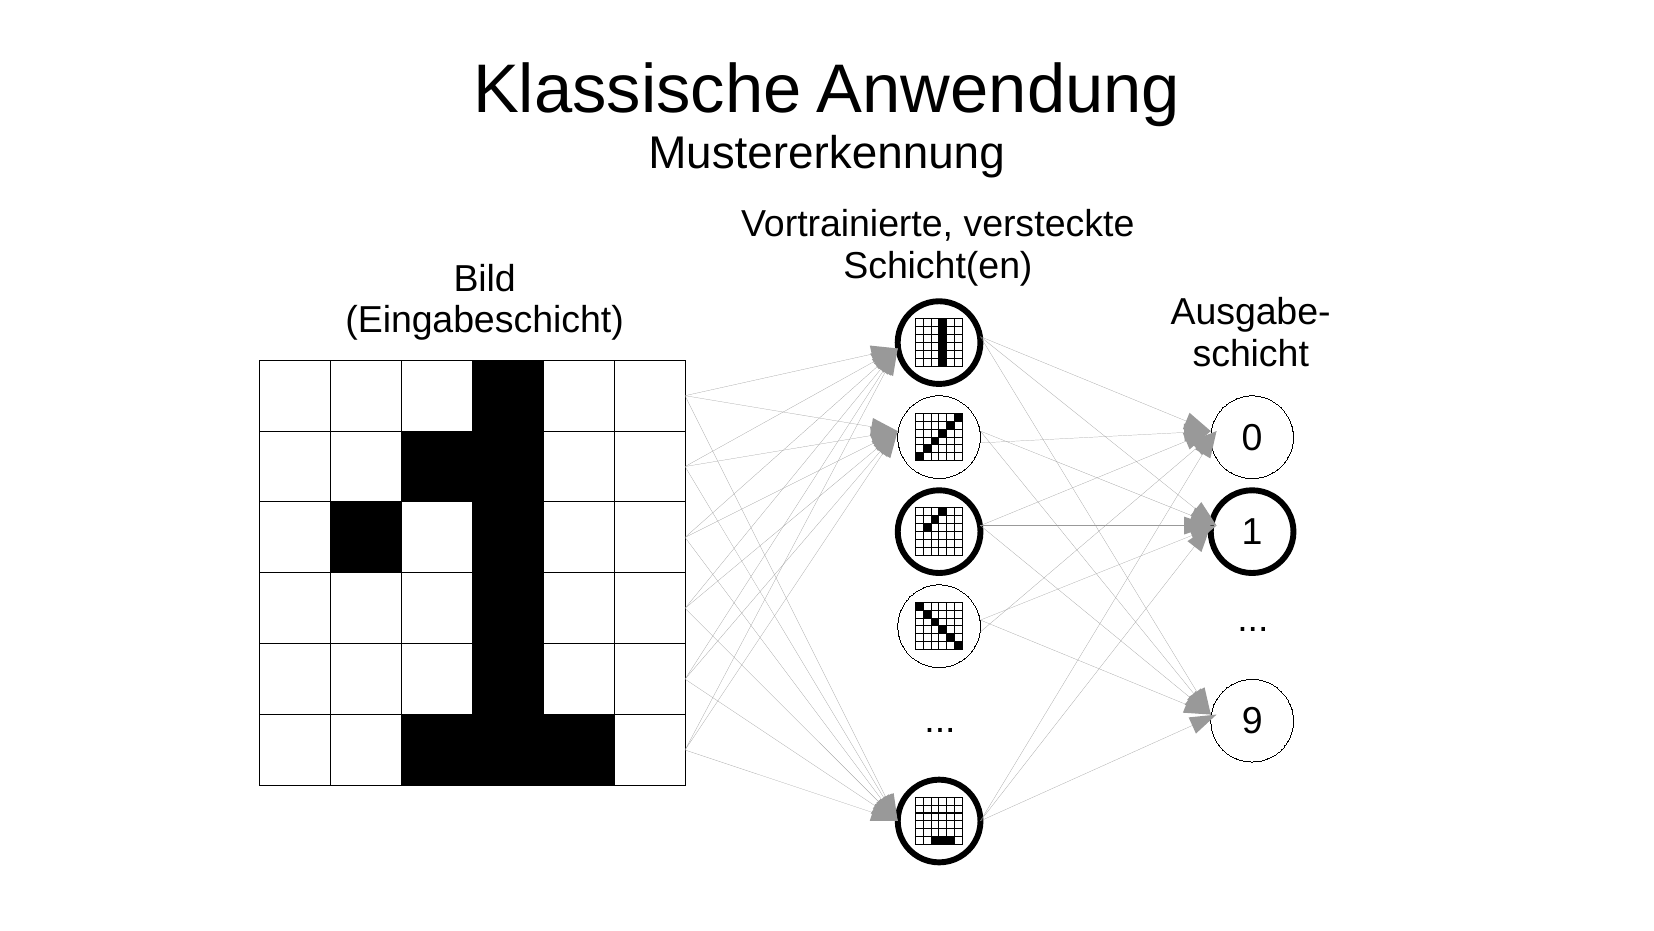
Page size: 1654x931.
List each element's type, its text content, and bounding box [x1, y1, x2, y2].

text_box Bild (Eingabeschicht) [330, 249, 639, 349]
text_box Vortrainierte, versteckte Schicht(en) [726, 194, 1150, 294]
text_box [259, 360, 686, 786]
text_box [897, 301, 981, 384]
text_box [897, 490, 981, 574]
title Klassische Anwendung Mustererkennung [82, 37, 1571, 193]
text_box 0 [1211, 395, 1294, 479]
text_box [897, 779, 981, 863]
text_box [897, 584, 981, 668]
text_box ... [1222, 590, 1341, 648]
text_box ... [909, 690, 1028, 748]
text_box Ausgabe- schicht [1155, 283, 1346, 383]
text_box 9 [1210, 679, 1294, 763]
text_box [897, 395, 981, 479]
text_box 1 [1210, 490, 1294, 574]
